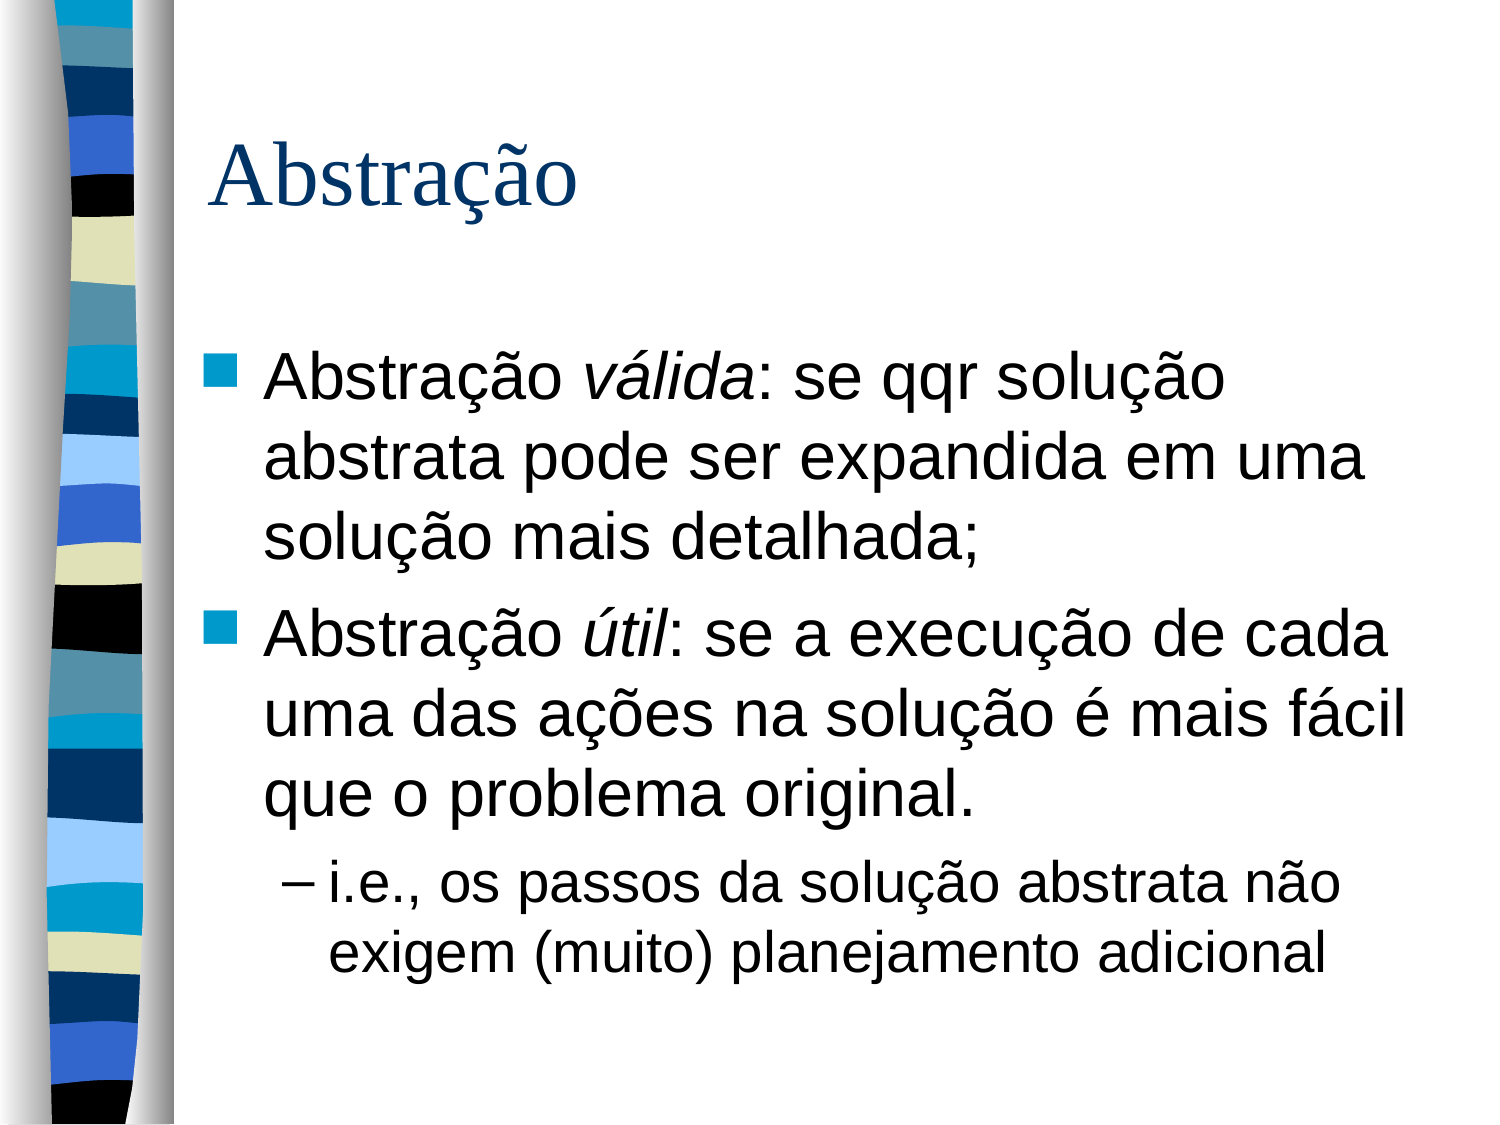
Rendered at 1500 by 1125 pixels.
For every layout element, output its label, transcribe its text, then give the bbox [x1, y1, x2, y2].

title Abstração [192, 74, 1468, 263]
list Abstração válida: se qqr solução abstrata pode ser expandida em uma solução mais detalhada; Abstração útil: se a execução de cada uma das ações na solução é mais fácil que o problema original. i.e., os passos da solução abstrata não exigem (muito) planejamento adicional [192, 324, 1468, 1000]
